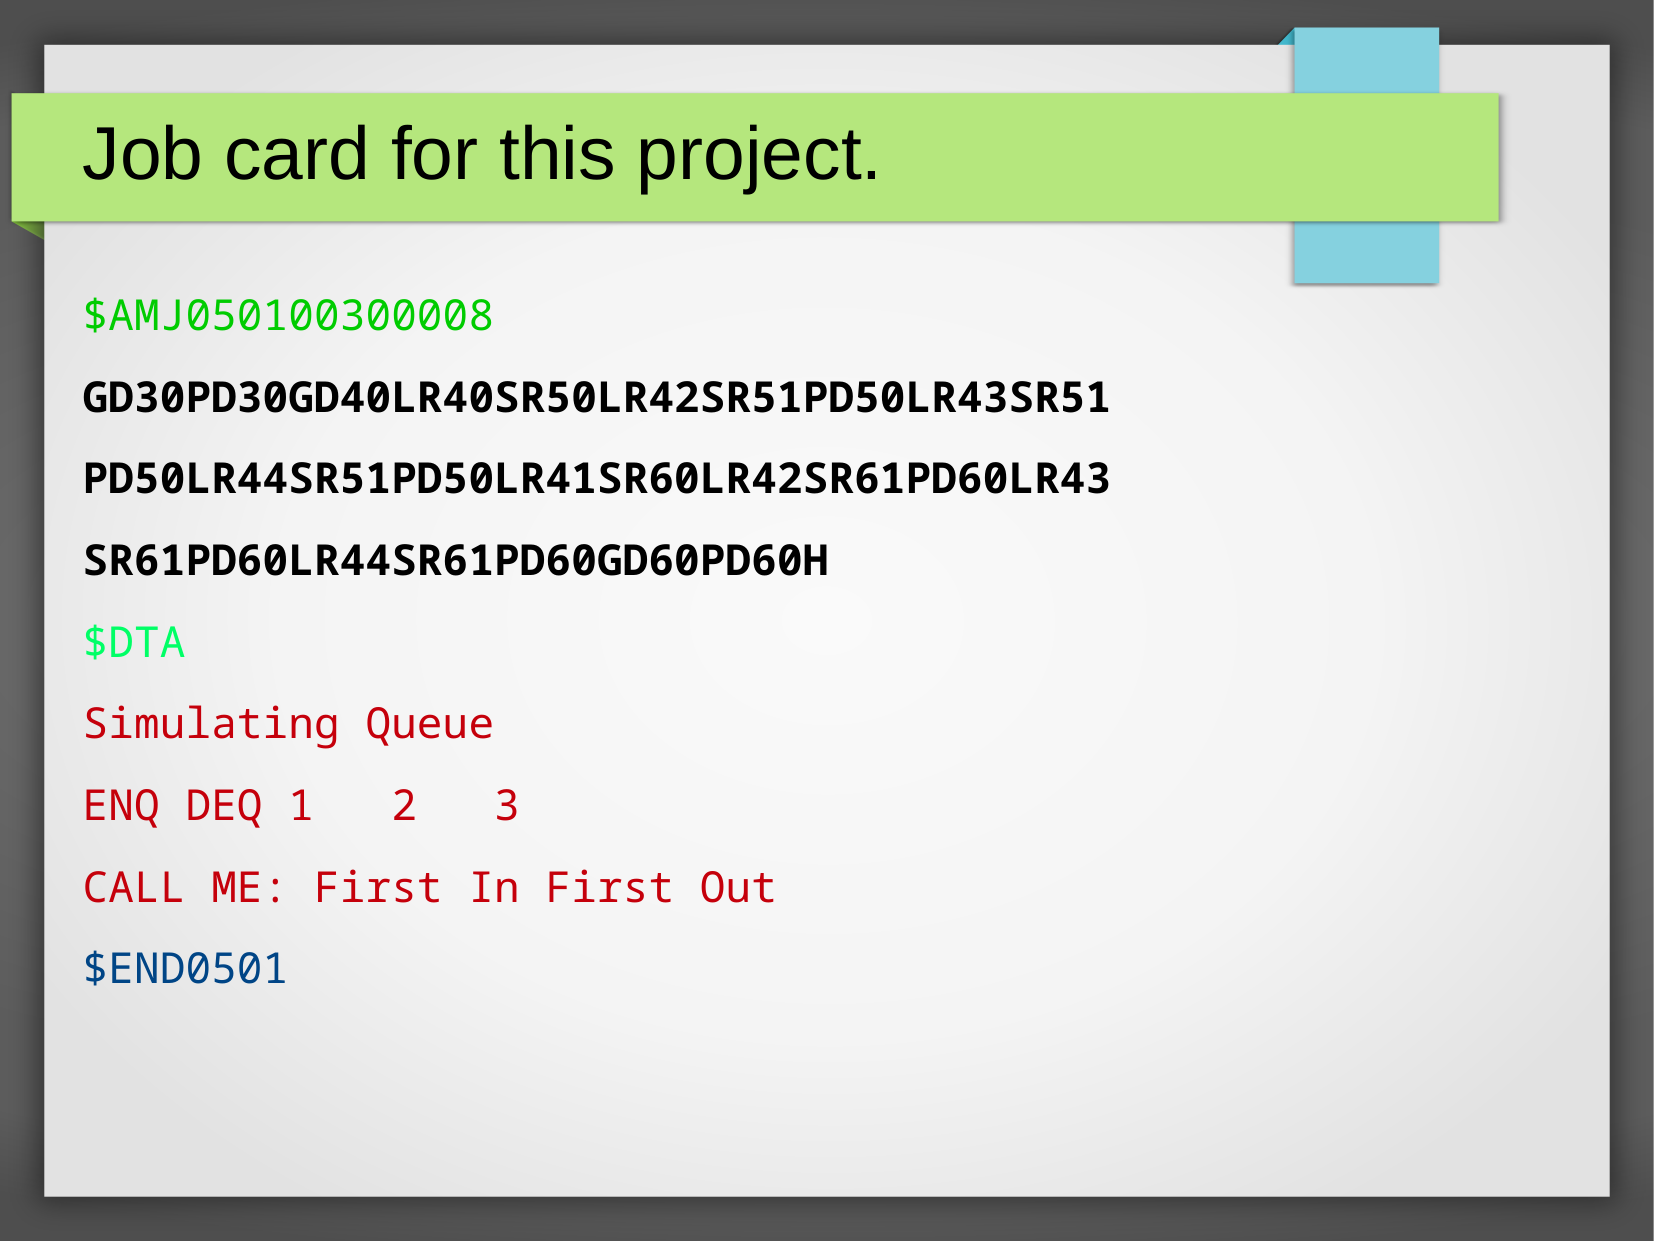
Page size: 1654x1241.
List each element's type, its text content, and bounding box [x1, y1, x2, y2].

title Job card for this project. [82, 94, 1264, 213]
list $AMJ050100300008 GD30PD30GD40LR40SR50LR42SR51PD50LR43SR51 PD50LR44SR51PD50LR41SR60LR42SR61PD60LR43 SR61PD60LR44SR61PD60GD60PD60H $DTA Simulating Queue ENQ DEQ 1 2 3 CALL ME: First In First Out $END0501 [82, 285, 1571, 1005]
picture [0, 0, 1654, 1241]
